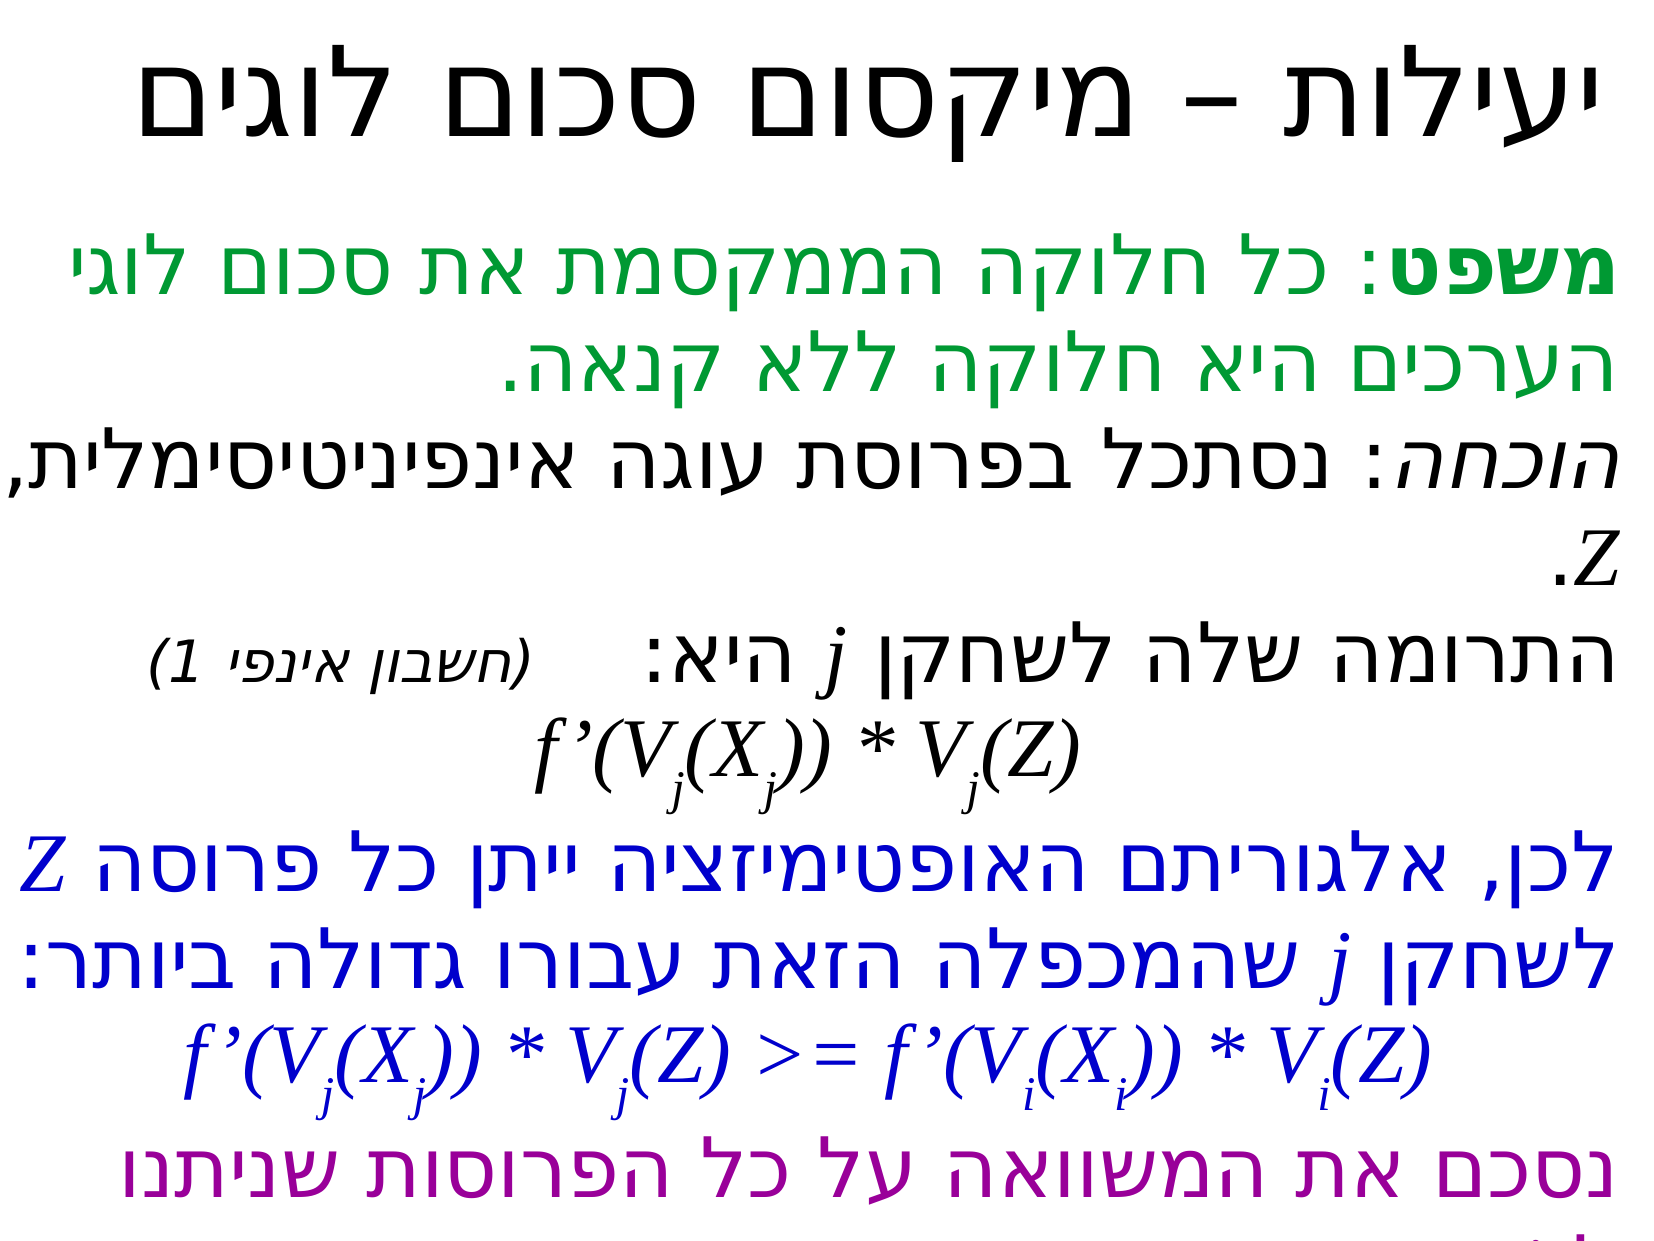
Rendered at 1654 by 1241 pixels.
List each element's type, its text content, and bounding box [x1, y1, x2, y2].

title יעילות – מיקסום סכום לוגים [30, 7, 1654, 166]
text_box משפט: כל חלוקה הממקסמת את סכום לוגי הערכים היא חלוקה ללא קנאה. הוכחה: נסתכל בפרוסת עוגה אינפיניטיסימלית, Z. התרומה שלה לשחקן j היא: (חשבון אינפי 1) f’(Vj(Xj)) * Vj(Z) לכן, אלגוריתם האופטימיזציה ייתן כל פרוסה Z לשחקן j שהמכפלה הזאת עבורו גדולה ביותר: f’(Vj(Xj)) * Vj(Z) >= f’(Vi(Xi)) * Vi(Z) נסכם את המשוואה על כל הפרוסות שניתנו ל-j: f’(Vj(Xj)) * Vj(Xj) >= f’(Vi(Xi)) * Vi(Xj) [0, 210, 1636, 1231]
